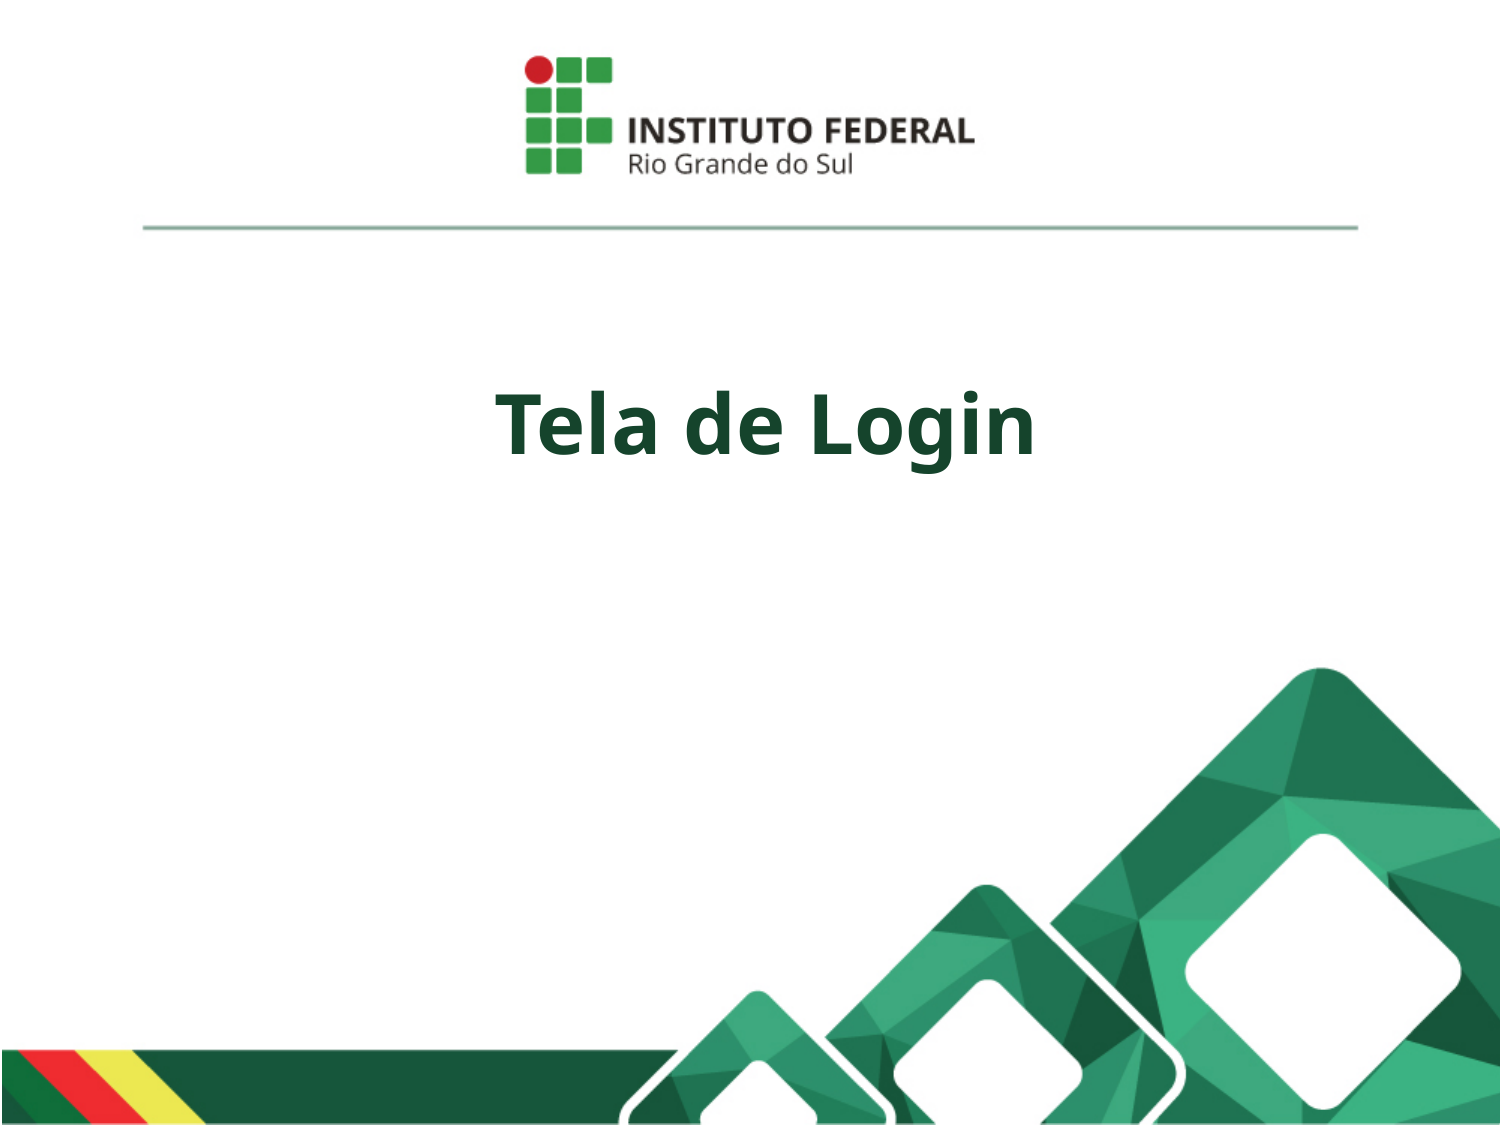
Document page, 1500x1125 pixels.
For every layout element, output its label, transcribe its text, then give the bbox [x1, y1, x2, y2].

picture [2, 0, 1500, 1125]
text_box Tela de Login [220, 357, 1248, 470]
